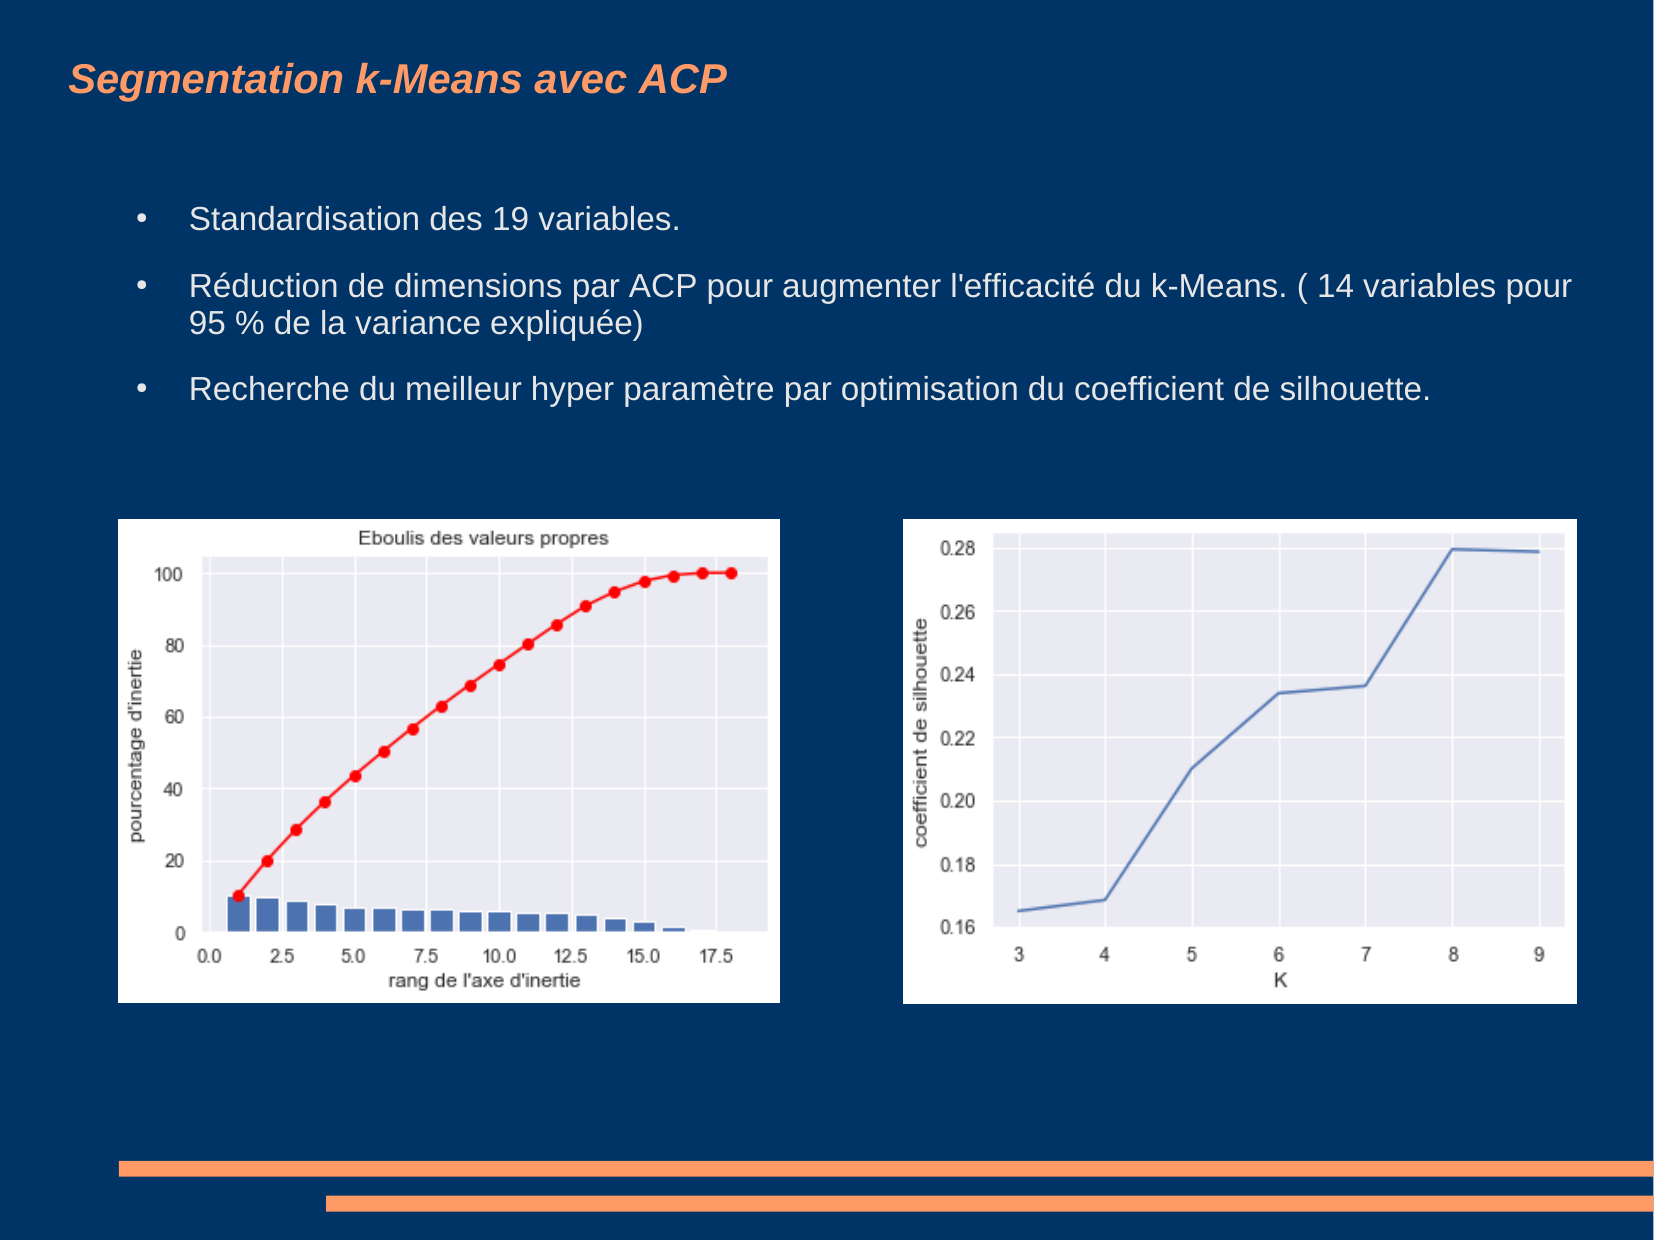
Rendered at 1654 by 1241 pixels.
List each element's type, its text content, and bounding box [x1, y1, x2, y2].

picture [118, 519, 780, 1003]
list Standardisation des 19 variables. Réduction de dimensions par ACP pour augmenter l'efficacité du k-Means. ( 14 variables pour 95 % de la variance expliquée) Recherche du meilleur hyper paramètre par optimisation du coefficient de silhouette. [118, 200, 1607, 497]
picture [903, 519, 1577, 1004]
title Segmentation k-Means avec ACP [68, 4, 1481, 154]
